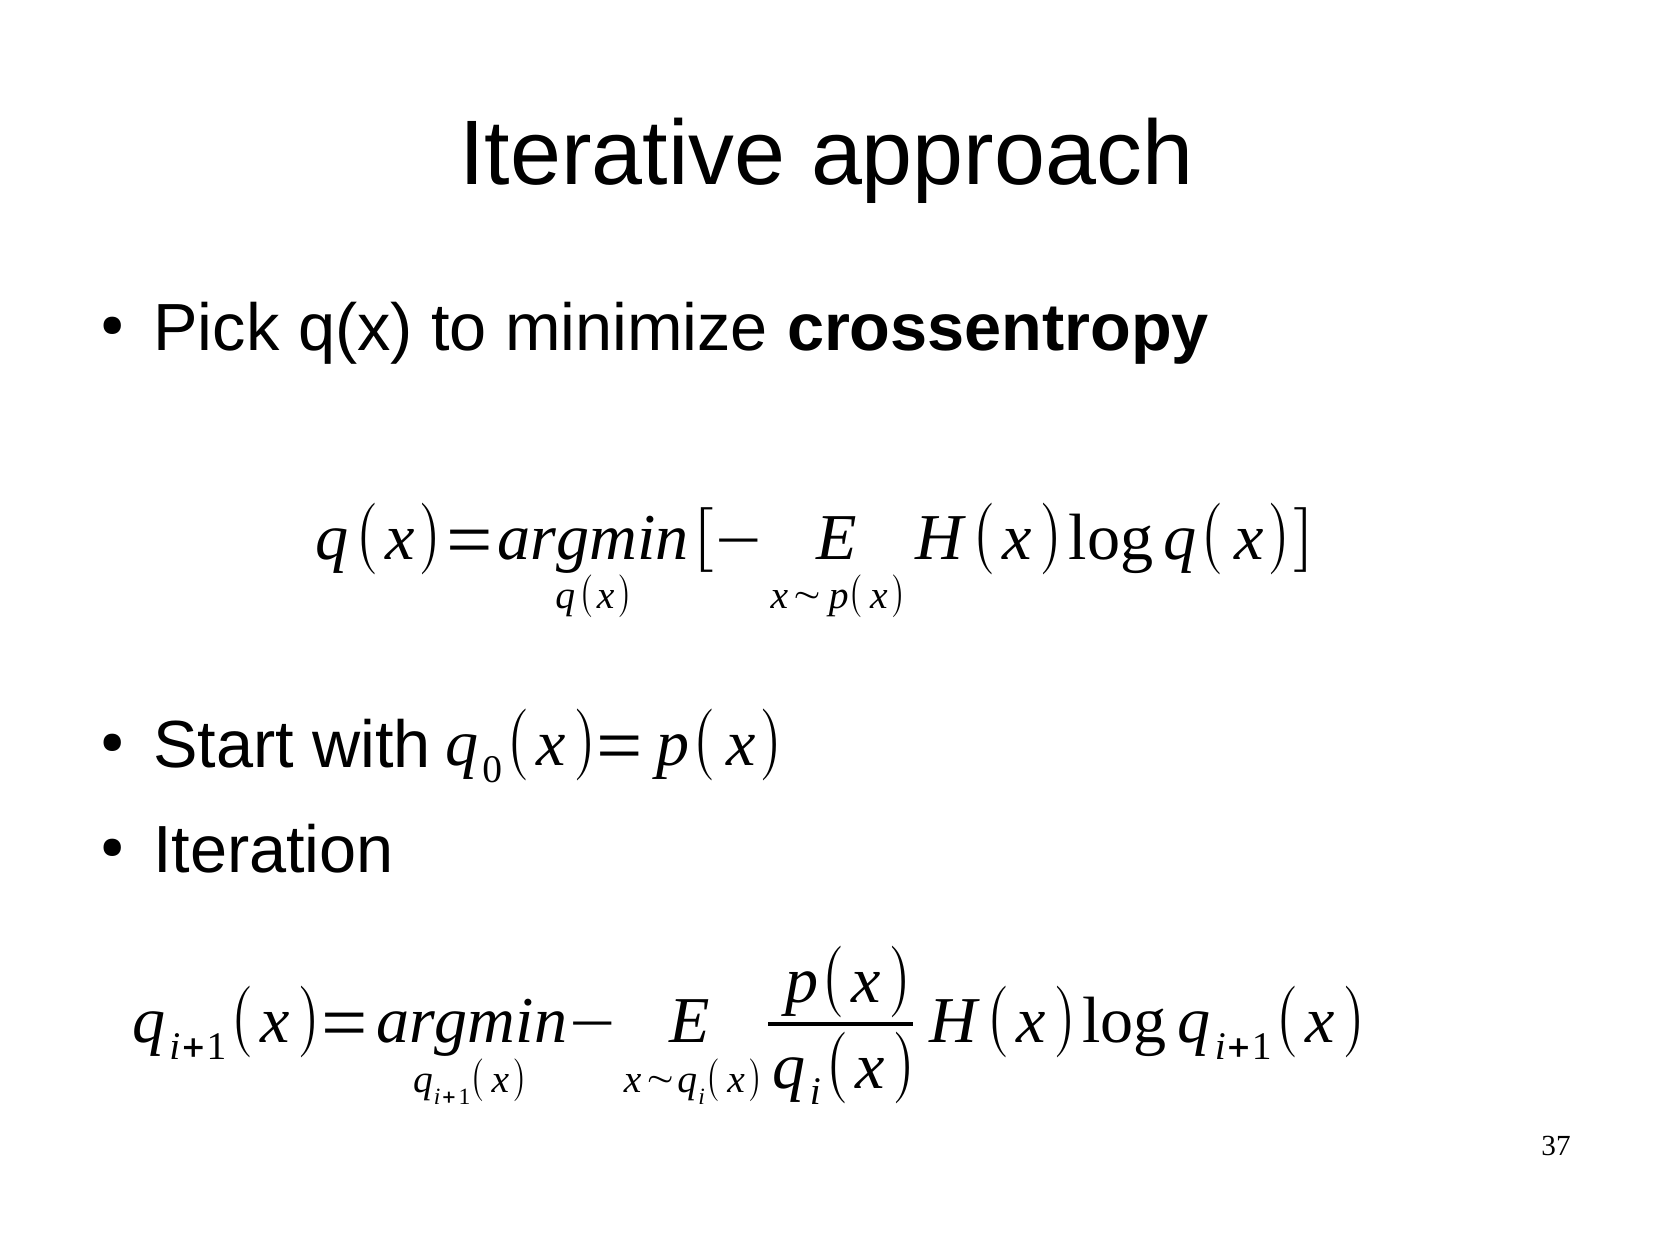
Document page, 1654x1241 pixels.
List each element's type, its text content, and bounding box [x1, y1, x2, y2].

chart [298, 497, 1328, 620]
title Iterative approach [82, 49, 1571, 257]
list Pick q(x) to minimize crossentropy Start with Iteration [82, 290, 1571, 1010]
chart [115, 940, 1380, 1114]
chart [428, 704, 798, 790]
